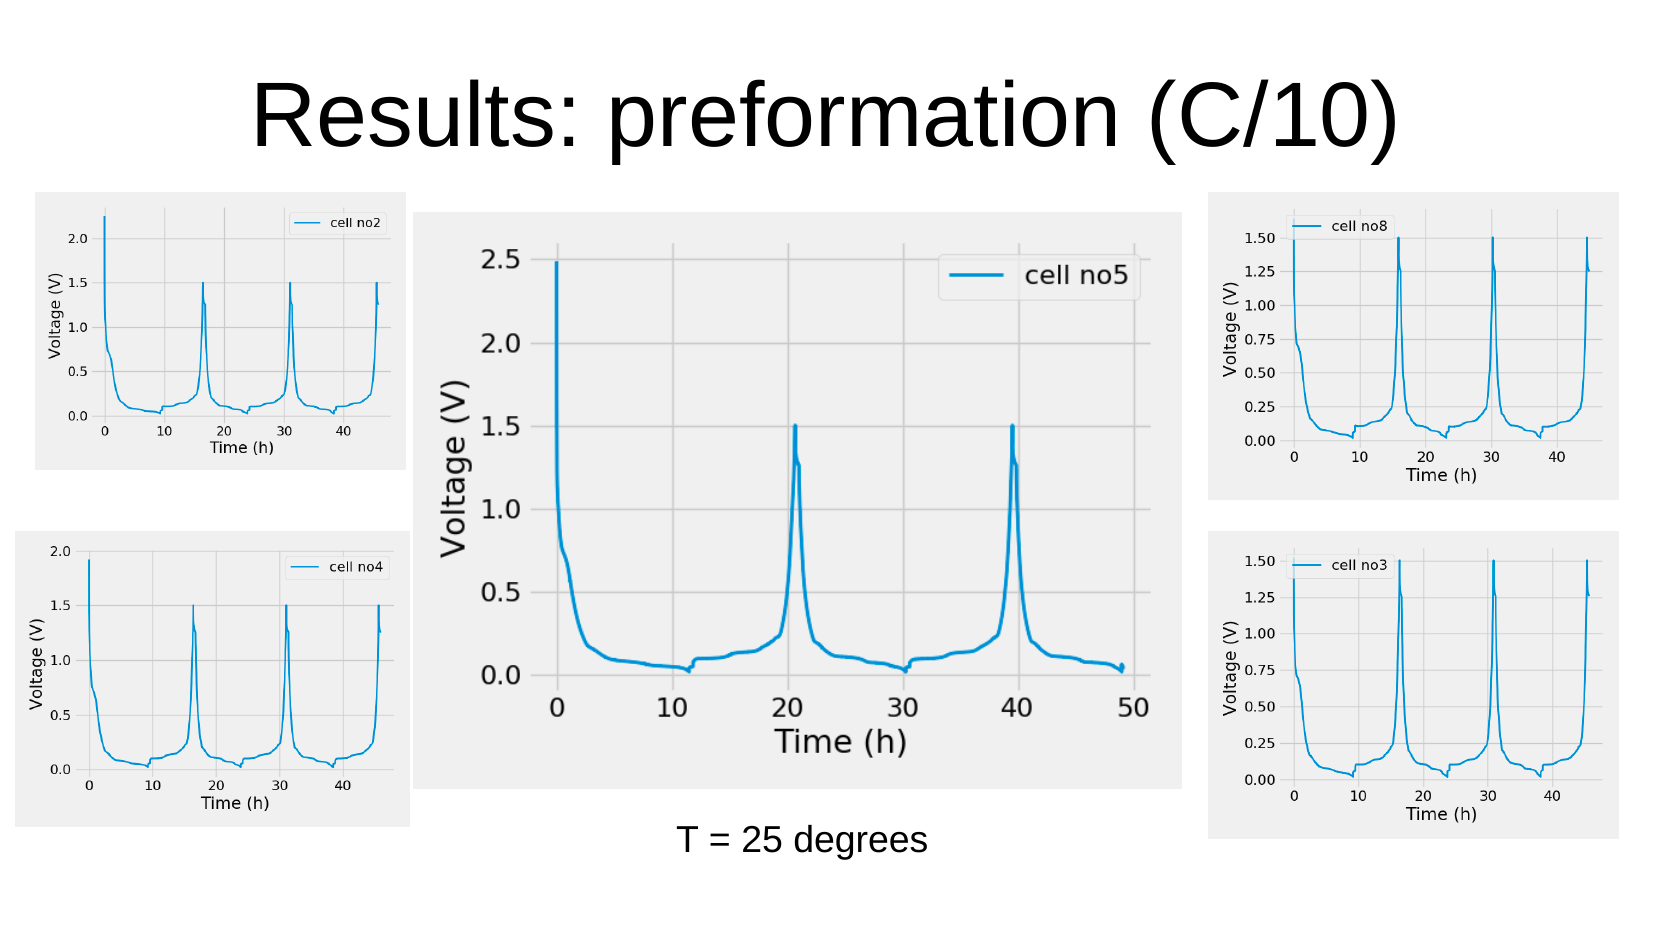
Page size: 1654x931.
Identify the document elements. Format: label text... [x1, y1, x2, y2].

picture [1208, 531, 1619, 839]
picture [15, 531, 410, 827]
picture [35, 192, 406, 470]
title Results: preformation (C/10) [82, 37, 1571, 193]
picture [413, 212, 1182, 789]
text_box T = 25 degrees [661, 810, 1040, 910]
picture [1208, 192, 1619, 500]
